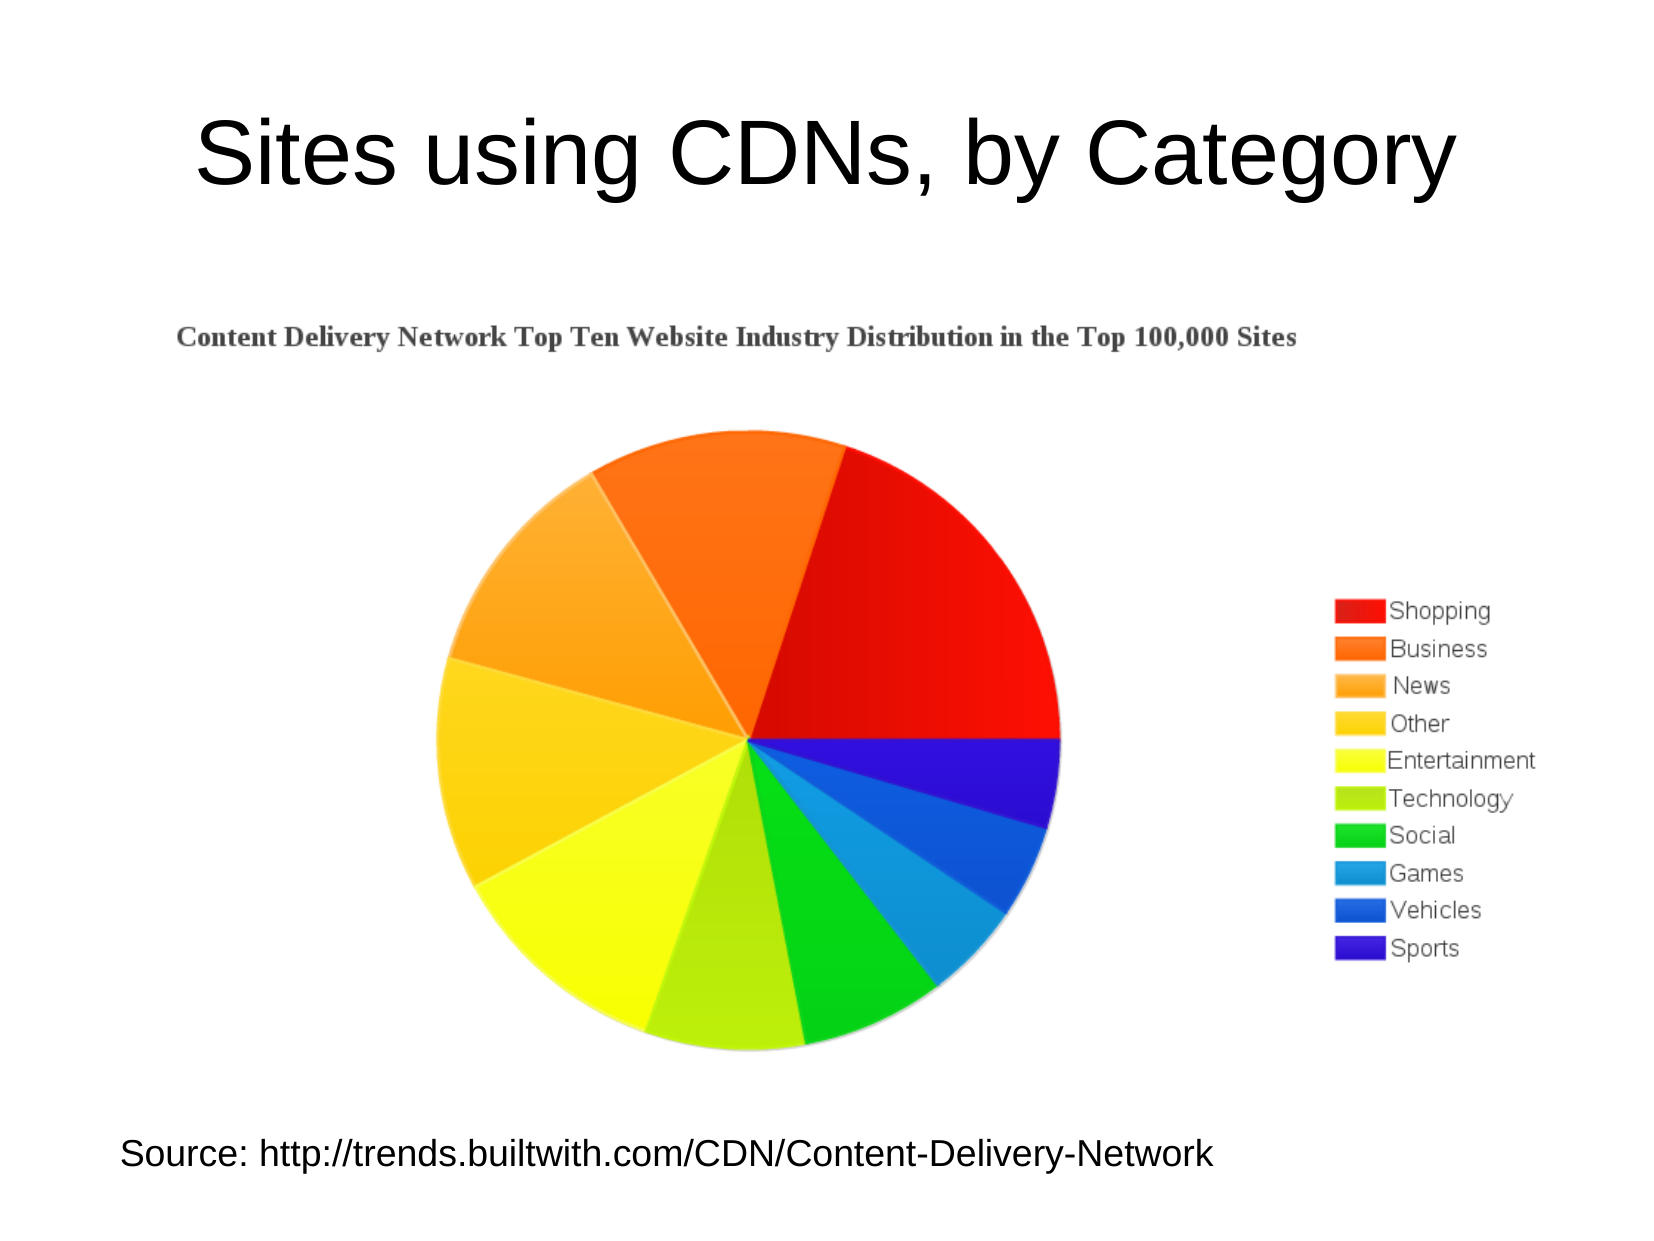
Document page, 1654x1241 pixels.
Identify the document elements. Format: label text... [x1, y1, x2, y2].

picture [160, 314, 1565, 1081]
text_box Source: http://trends.builtwith.com/CDN/Content-Delivery-Network [105, 1125, 1381, 1182]
title Sites using CDNs, by Category [82, 49, 1571, 257]
